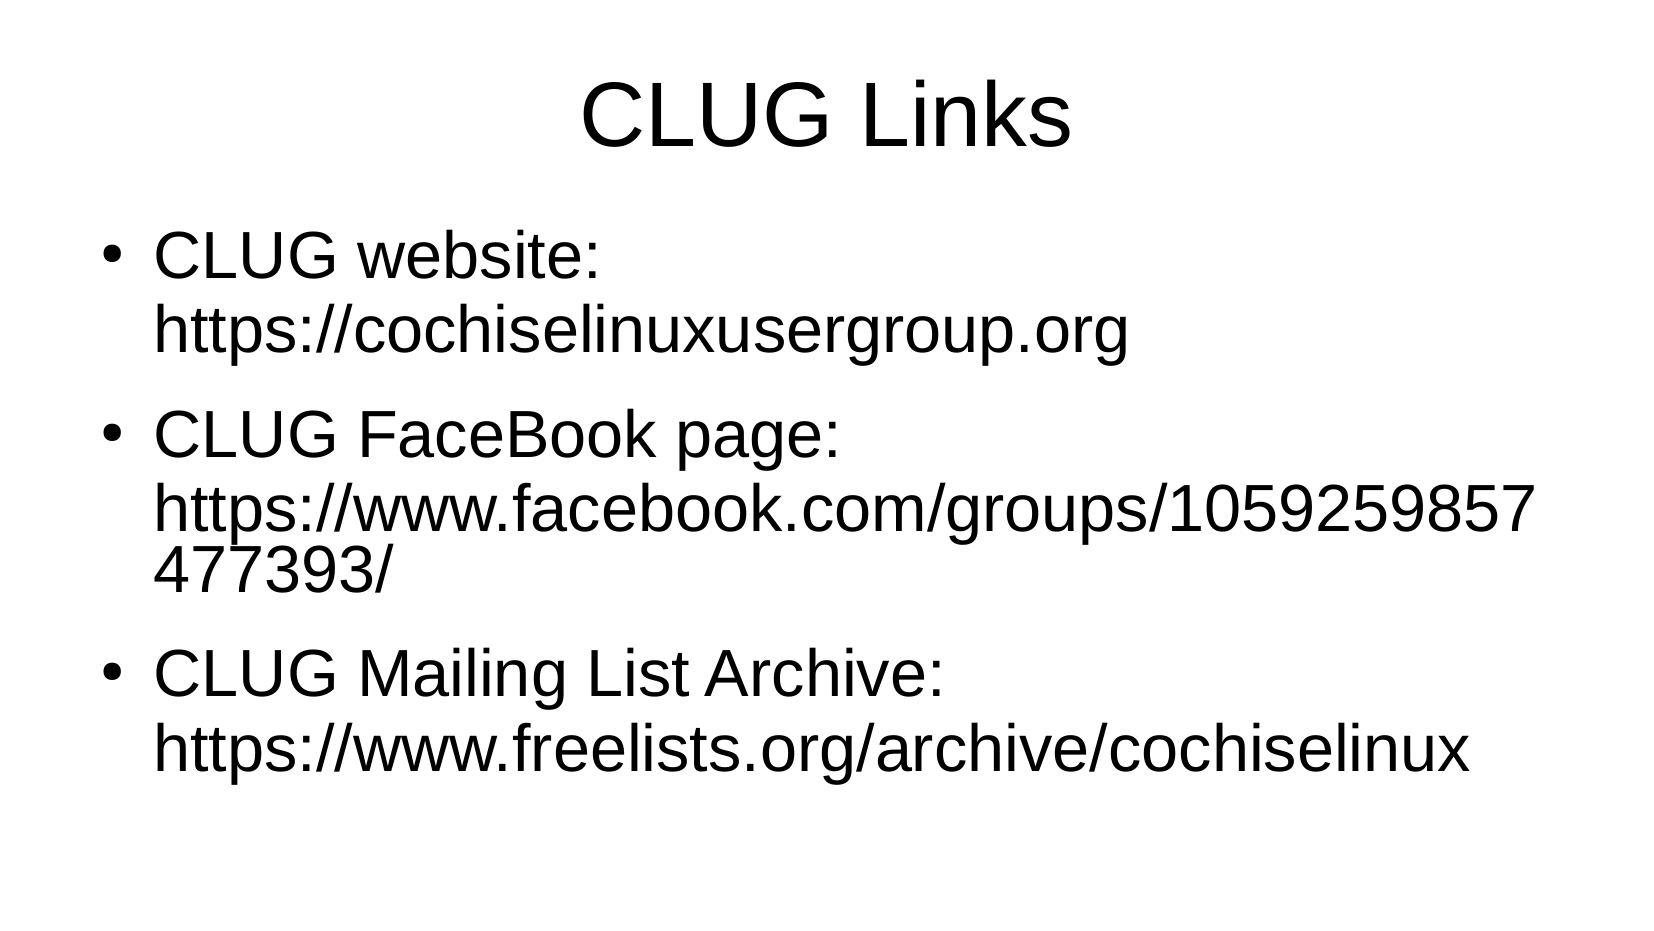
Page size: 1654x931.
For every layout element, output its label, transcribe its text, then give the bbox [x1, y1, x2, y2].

list CLUG website: https://cochiselinuxusergroup.org CLUG FaceBook page: https://www.facebook.com/groups/1059259857477393/ CLUG Mailing List Archive: https://www.freelists.org/archive/cochiselinux [82, 217, 1571, 758]
title CLUG Links [82, 37, 1571, 193]
